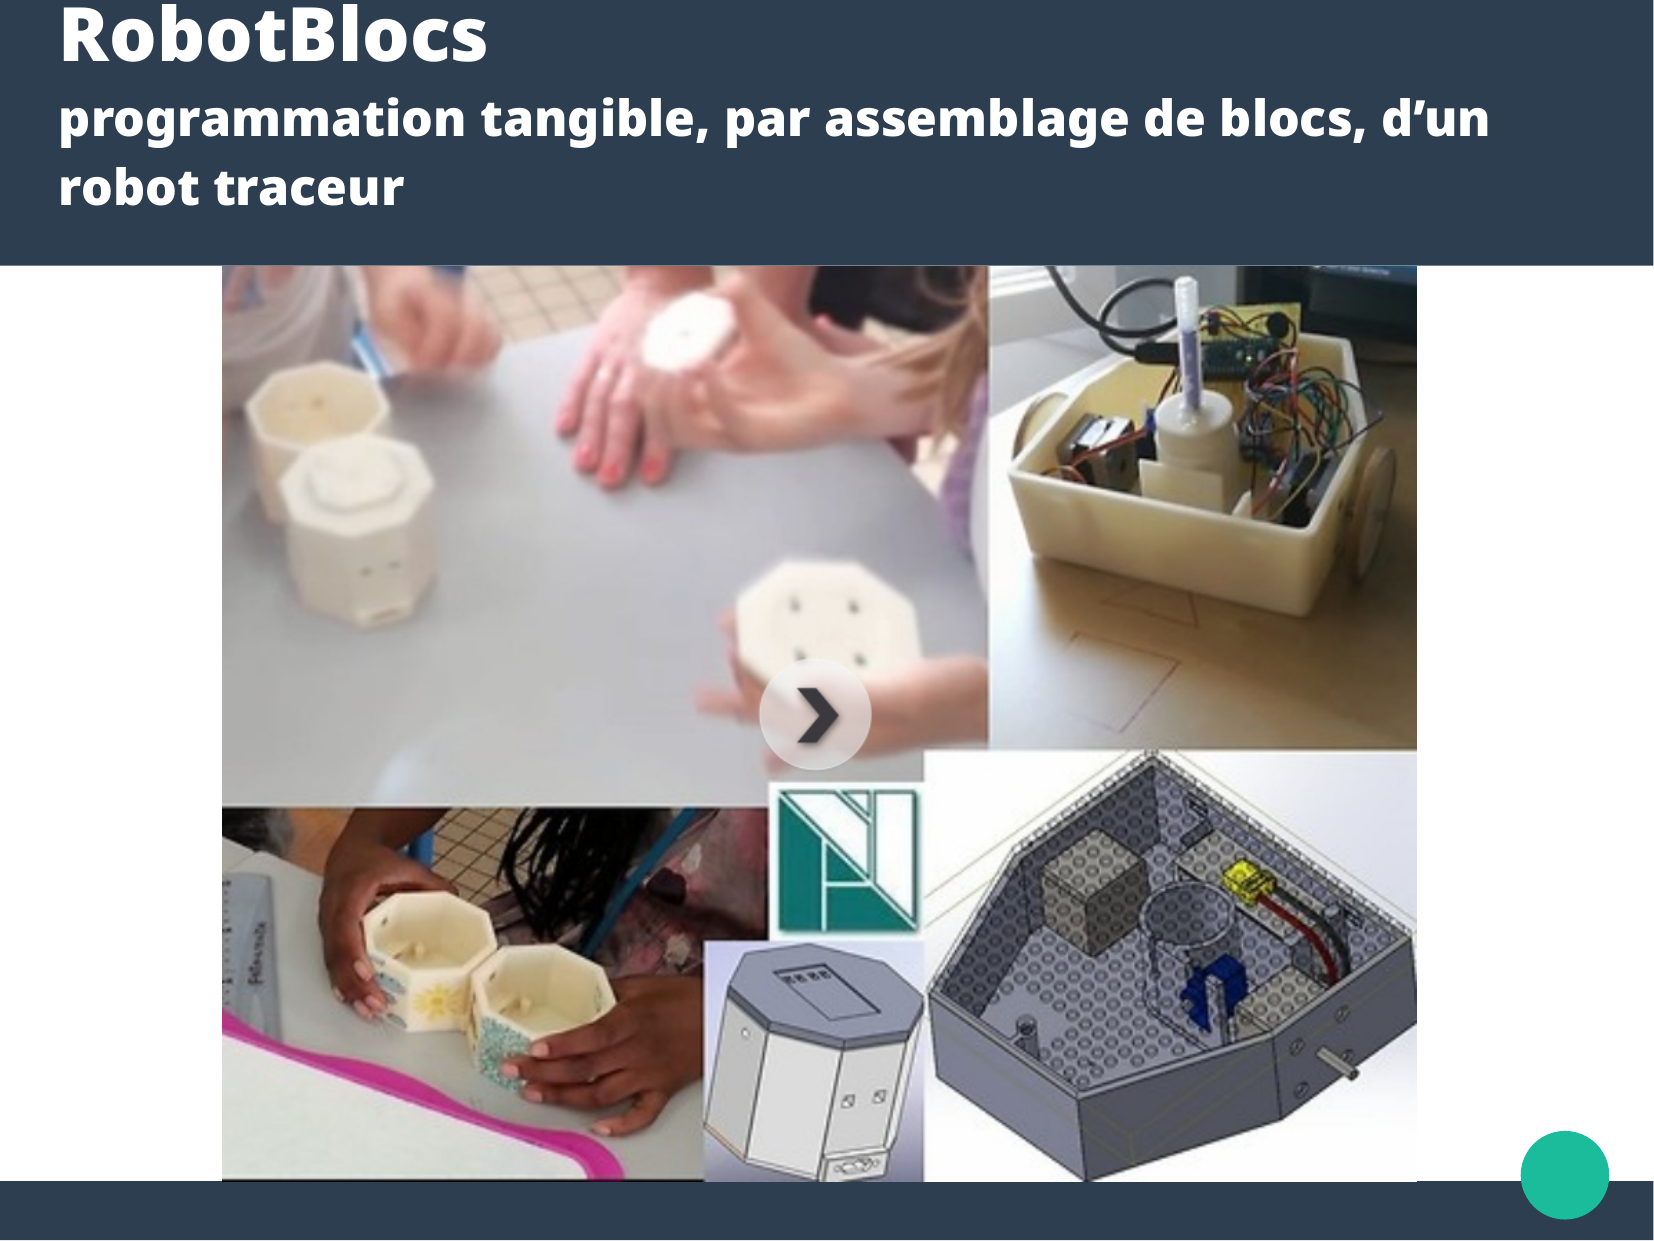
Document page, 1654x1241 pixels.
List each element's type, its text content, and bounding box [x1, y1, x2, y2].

picture [222, 266, 1417, 1182]
title RobotBlocs programmation tangible, par assemblage de blocs, d’un robot traceur [59, 0, 1595, 277]
